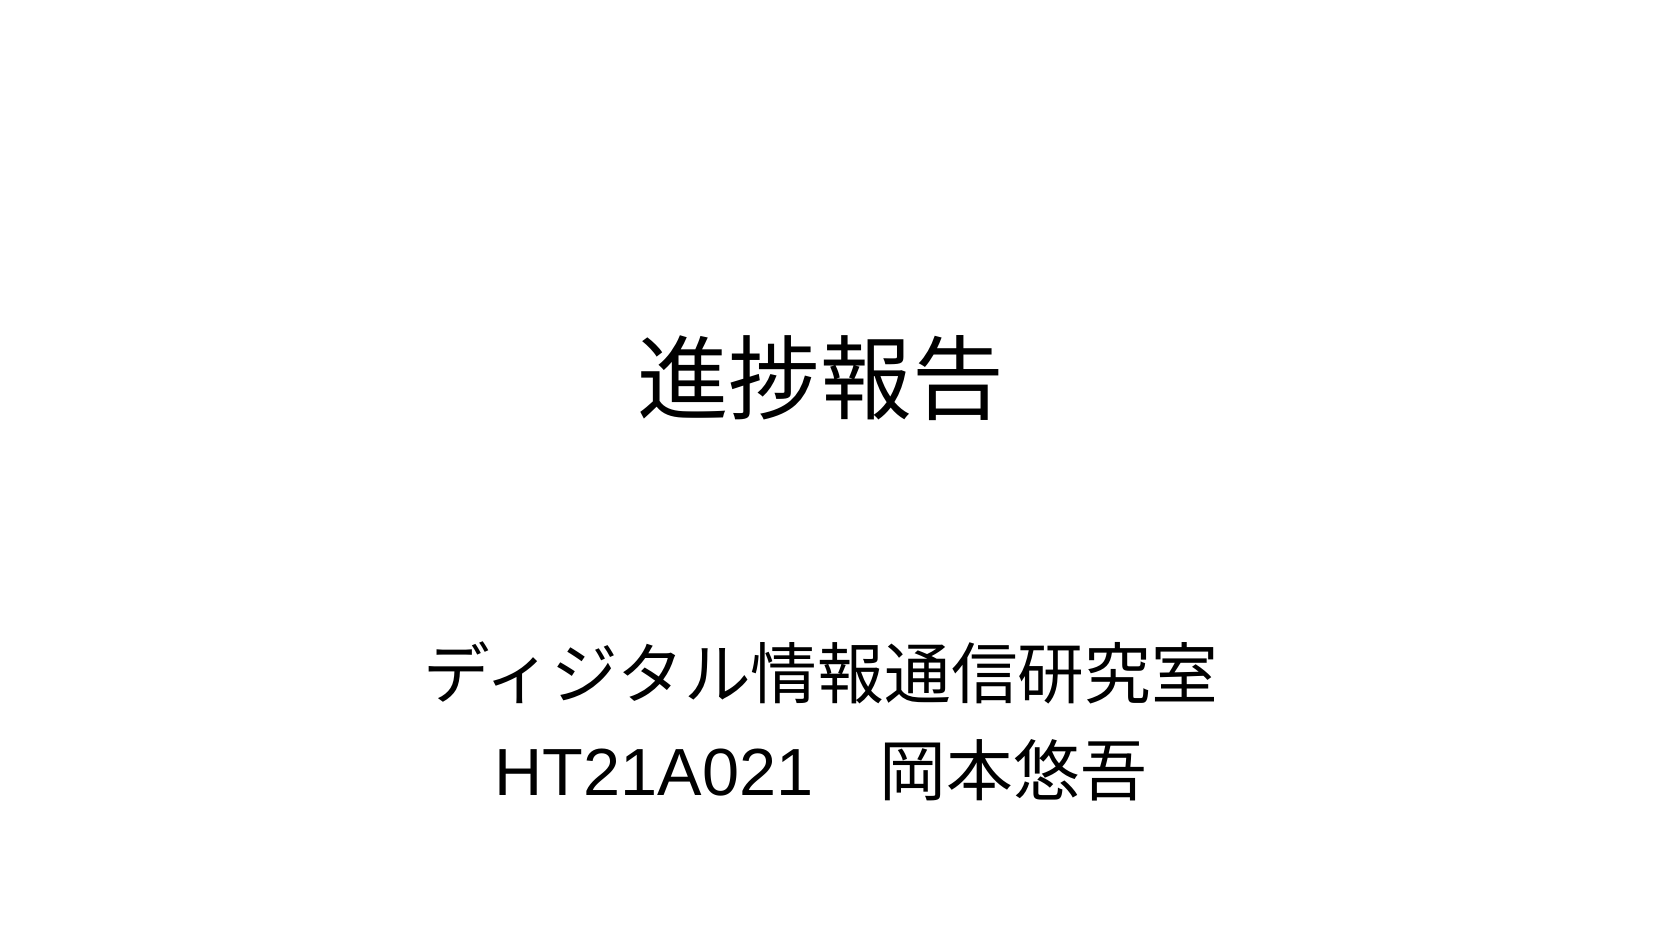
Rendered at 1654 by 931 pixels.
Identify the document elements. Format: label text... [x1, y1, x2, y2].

subtitle ディジタル情報通信研究室 HT21A021 岡本悠吾 [76, 590, 1565, 846]
title 進捗報告 [76, 295, 1565, 451]
